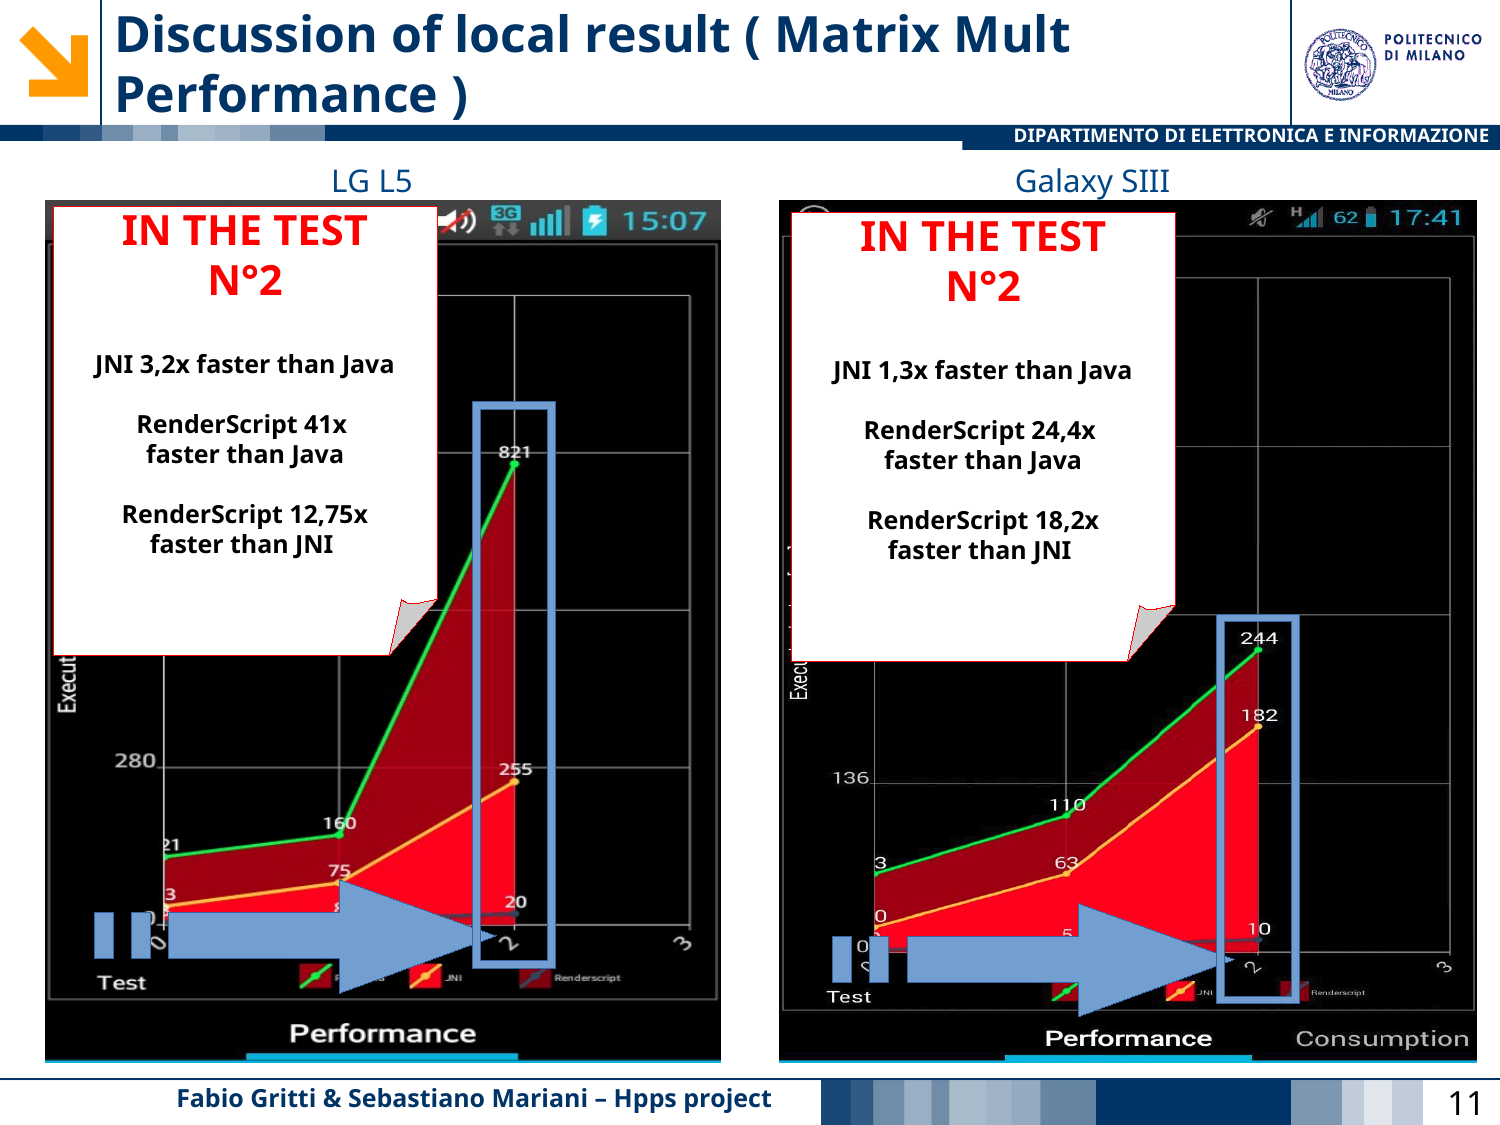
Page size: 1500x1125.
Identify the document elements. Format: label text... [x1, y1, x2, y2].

text_box LG L5 [23, 153, 721, 880]
text_box IN THE TEST N°2 JNI 3,2x faster than Java RenderScript 41x faster than Java RenderScript 12,75x faster than JNI [53, 206, 438, 656]
text_box [131, 912, 151, 959]
text_box [907, 614, 1300, 1017]
text_box Fabio Gritti & Sebastiano Mariani – Hpps project [0, 1074, 788, 1125]
picture [1452, 131, 1459, 137]
text_box <numero> [1187, 1074, 1500, 1125]
text_box [832, 936, 852, 983]
picture [1216, 133, 1226, 137]
text_box [869, 936, 889, 983]
text_box Galaxy SIII [744, 153, 1441, 730]
picture [1275, 0, 1500, 137]
picture [45, 200, 721, 1063]
title Discussion of local result ( Matrix Mult Performance ) [99, 0, 1275, 133]
text_box [94, 912, 114, 959]
text_box [168, 401, 556, 994]
picture [1376, 131, 1383, 137]
picture [0, 0, 1015, 141]
text_box IN THE TEST N°2 JNI 1,3x faster than Java RenderScript 24,4x faster than Java RenderScript 18,2x faster than JNI [791, 212, 1176, 662]
picture [779, 200, 1477, 1063]
picture [788, 1078, 1187, 1125]
